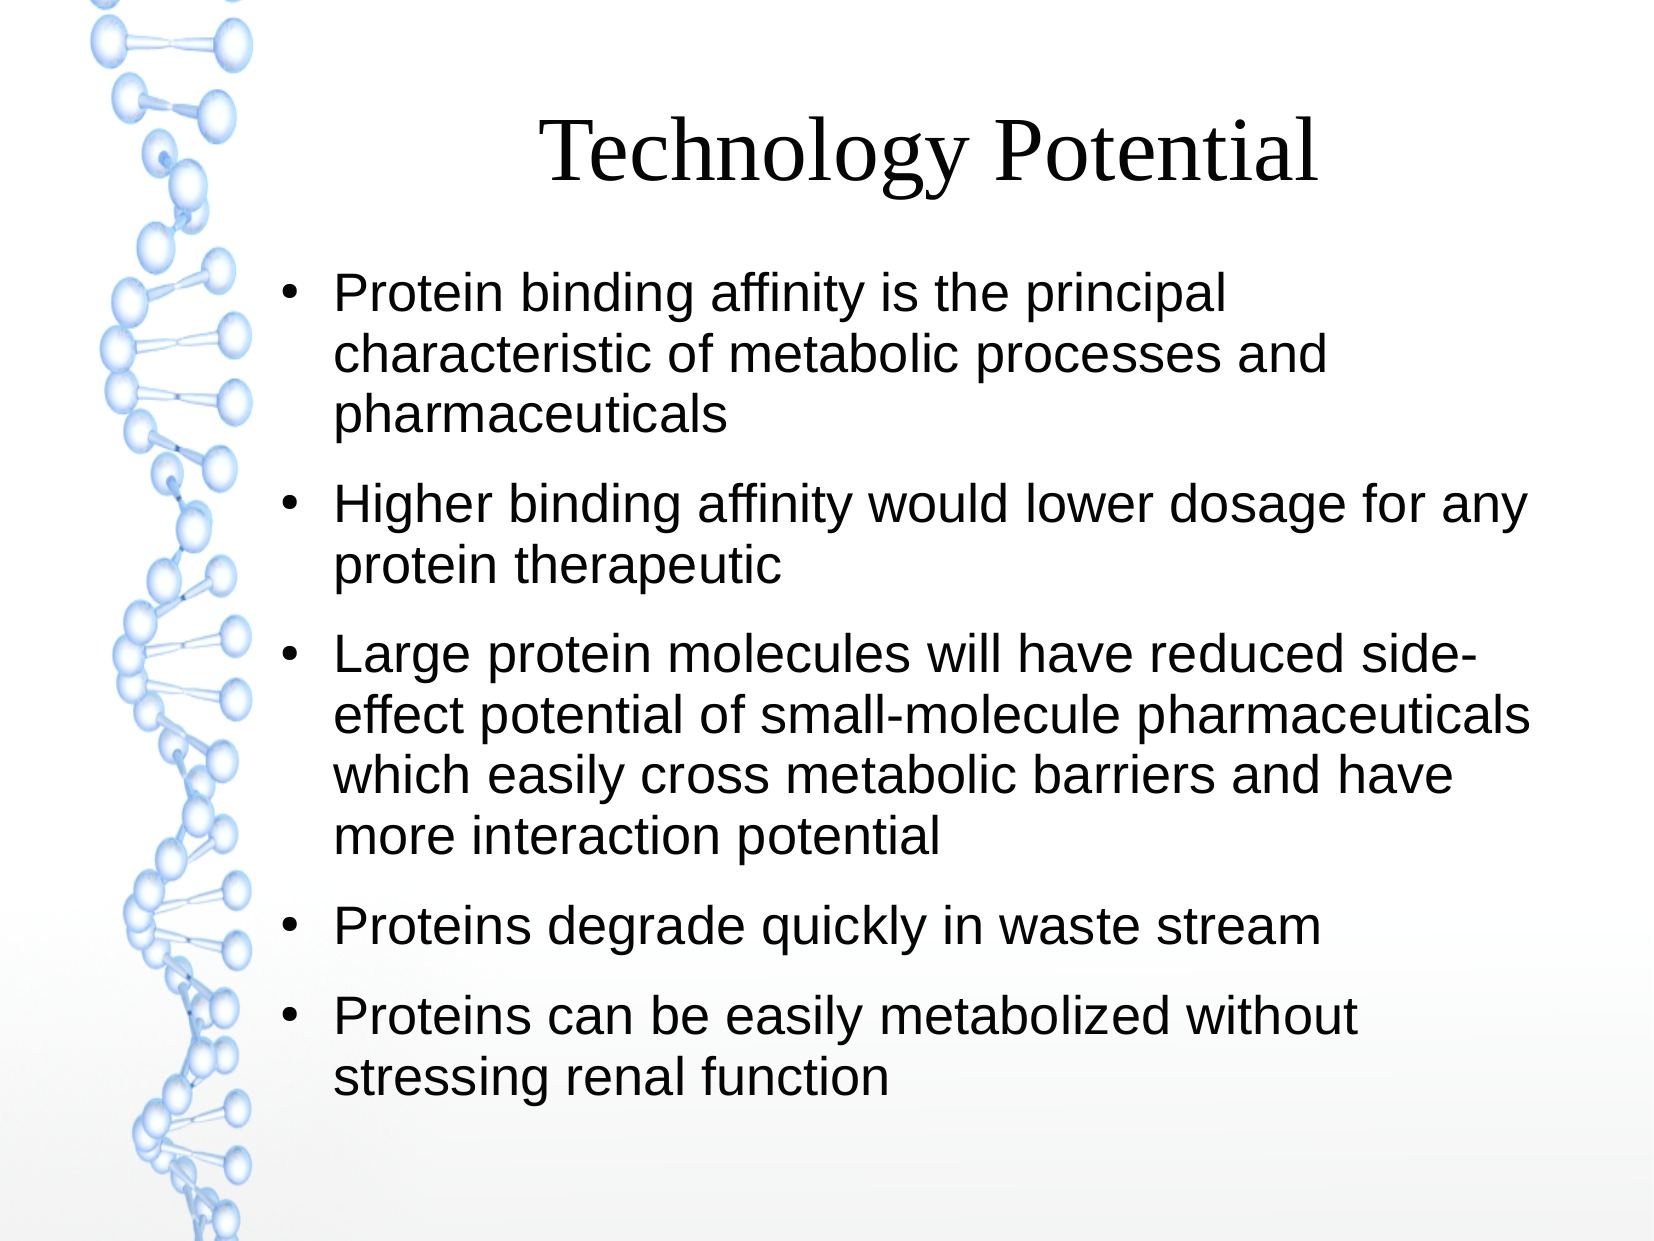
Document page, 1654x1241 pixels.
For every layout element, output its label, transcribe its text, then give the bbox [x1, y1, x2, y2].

list Protein binding affinity is the principal characteristic of metabolic processes and pharmaceuticals Higher binding affinity would lower dosage for any protein therapeutic Large protein molecules will have reduced side-effect potential of small-molecule pharmaceuticals which easily cross metabolic barriers and have more interaction potential Proteins degrade quickly in waste stream Proteins can be easily metabolized without stressing renal function [262, 262, 1592, 1163]
title Technology Potential [265, 47, 1595, 252]
picture [0, 0, 1654, 1241]
